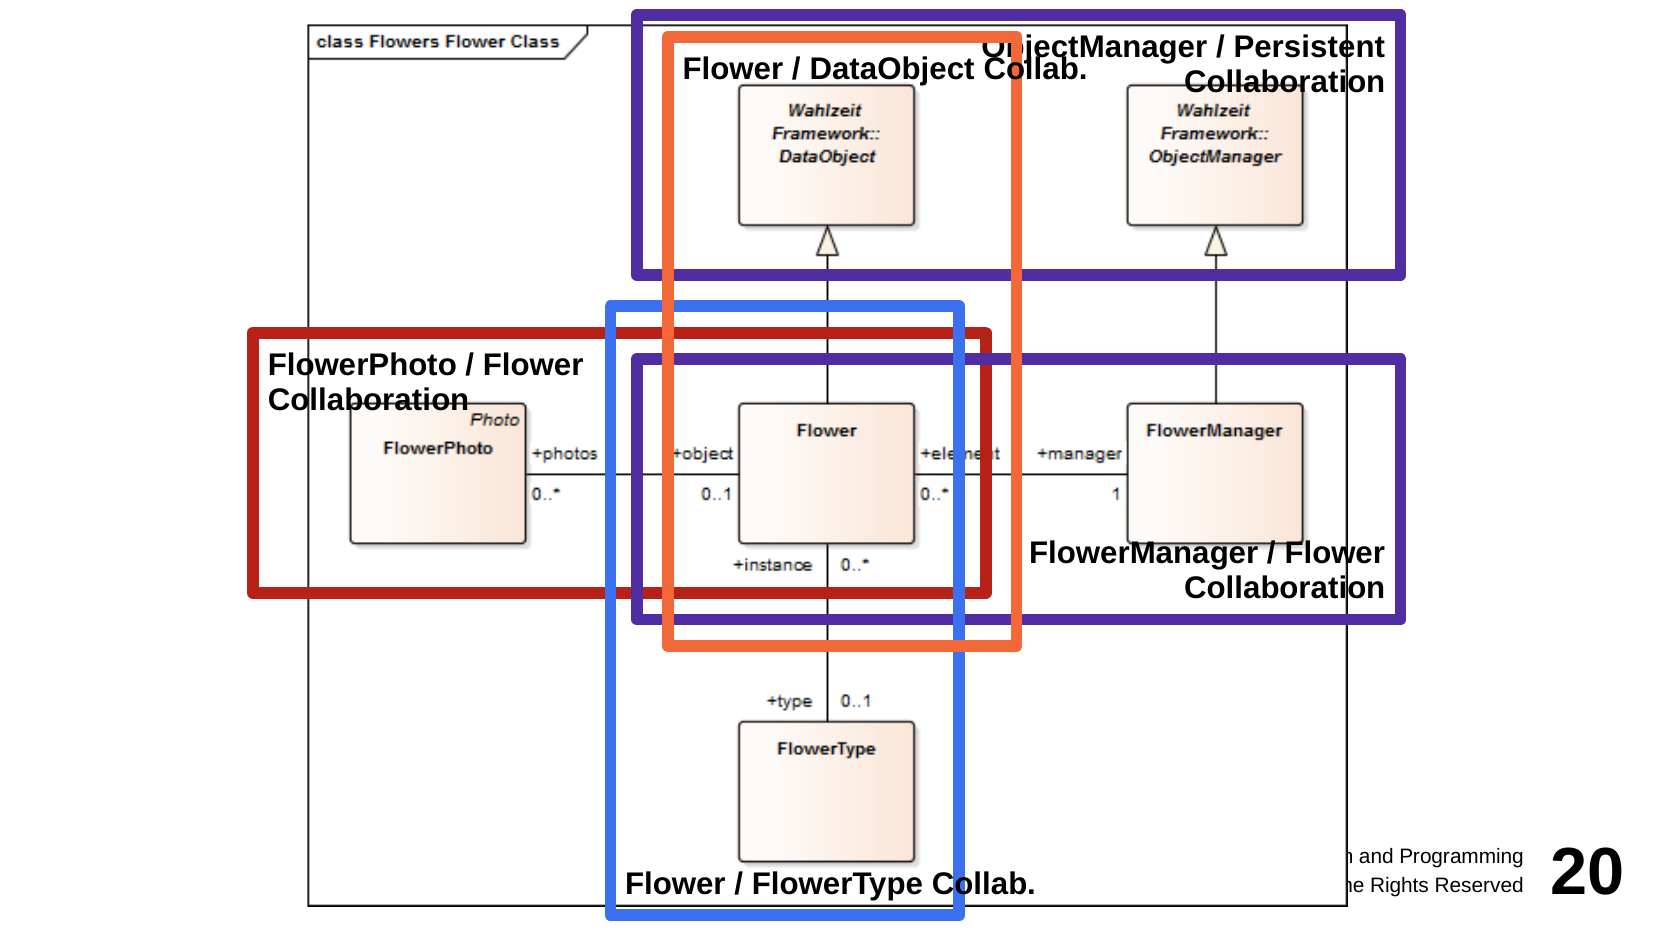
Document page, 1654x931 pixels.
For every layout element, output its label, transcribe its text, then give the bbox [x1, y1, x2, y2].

picture [1017, 276, 1348, 358]
text_box FlowerPhoto / Flower Collaboration [253, 332, 610, 593]
text_box FlowerManager / Flower Collaboration [1017, 358, 1401, 620]
text_box Flower / DataObject Collab. [667, 36, 1017, 647]
picture [306, 23, 667, 332]
picture [306, 593, 610, 907]
picture [960, 880, 967, 891]
text_box ObjectManager / Persistent Collaboration [637, 14, 1401, 276]
picture [960, 620, 1348, 907]
text_box Flower / FlowerType Collab. [610, 306, 960, 916]
